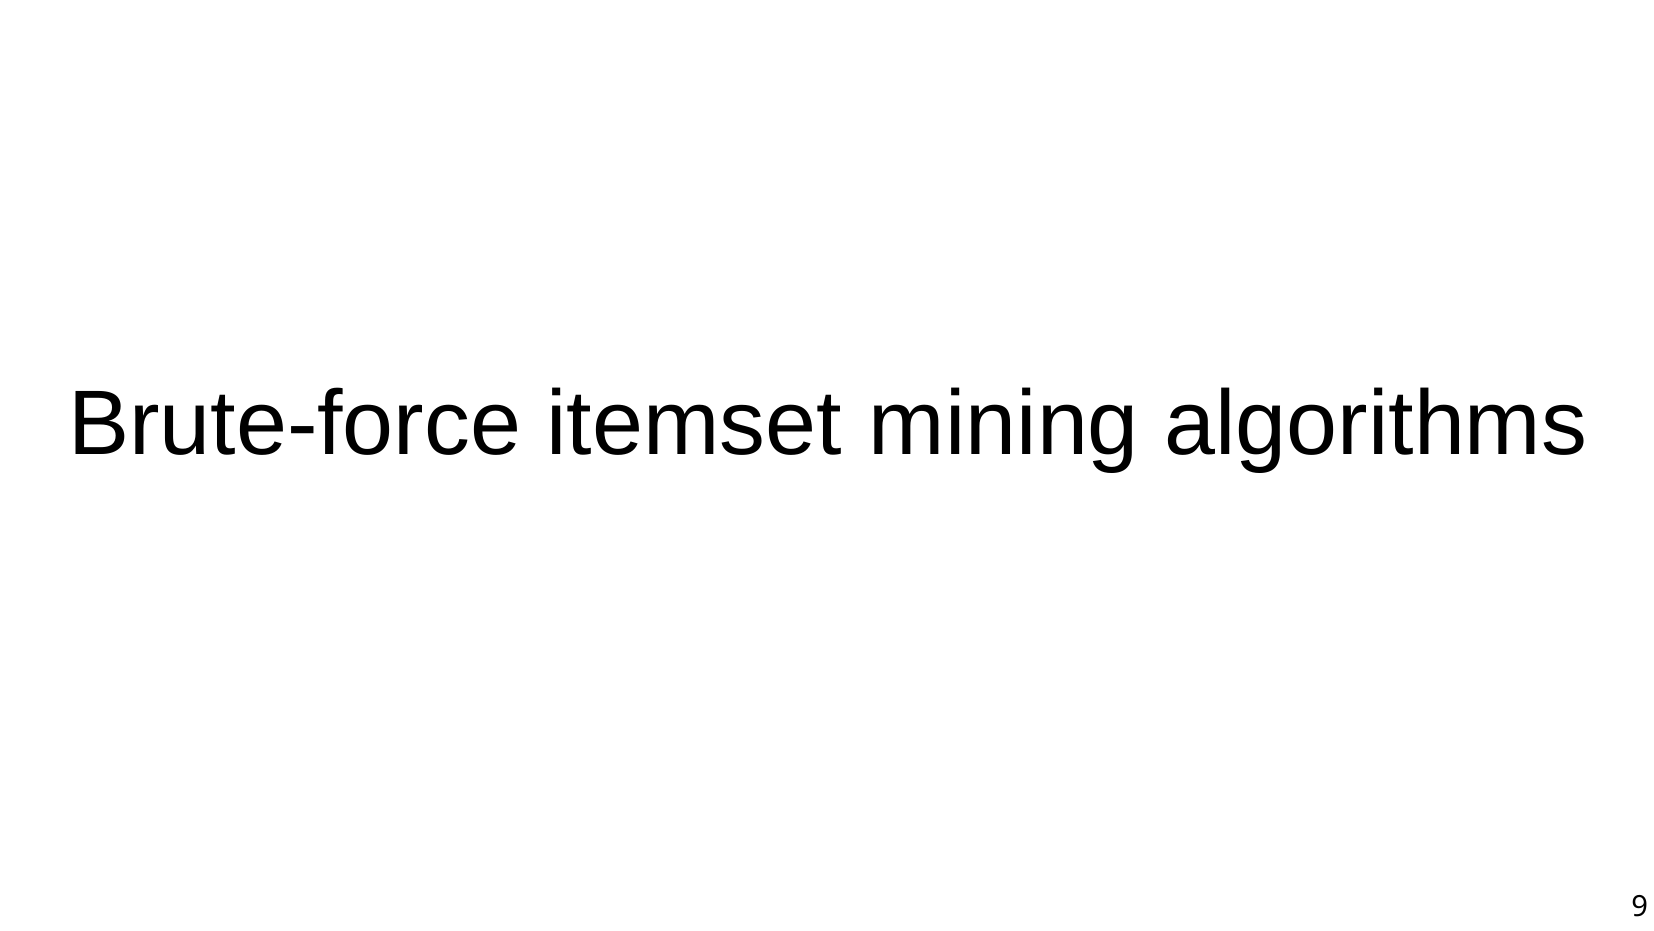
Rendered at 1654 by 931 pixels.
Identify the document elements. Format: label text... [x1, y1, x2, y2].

title Brute-force itemset mining algorithms [0, 320, 1654, 526]
